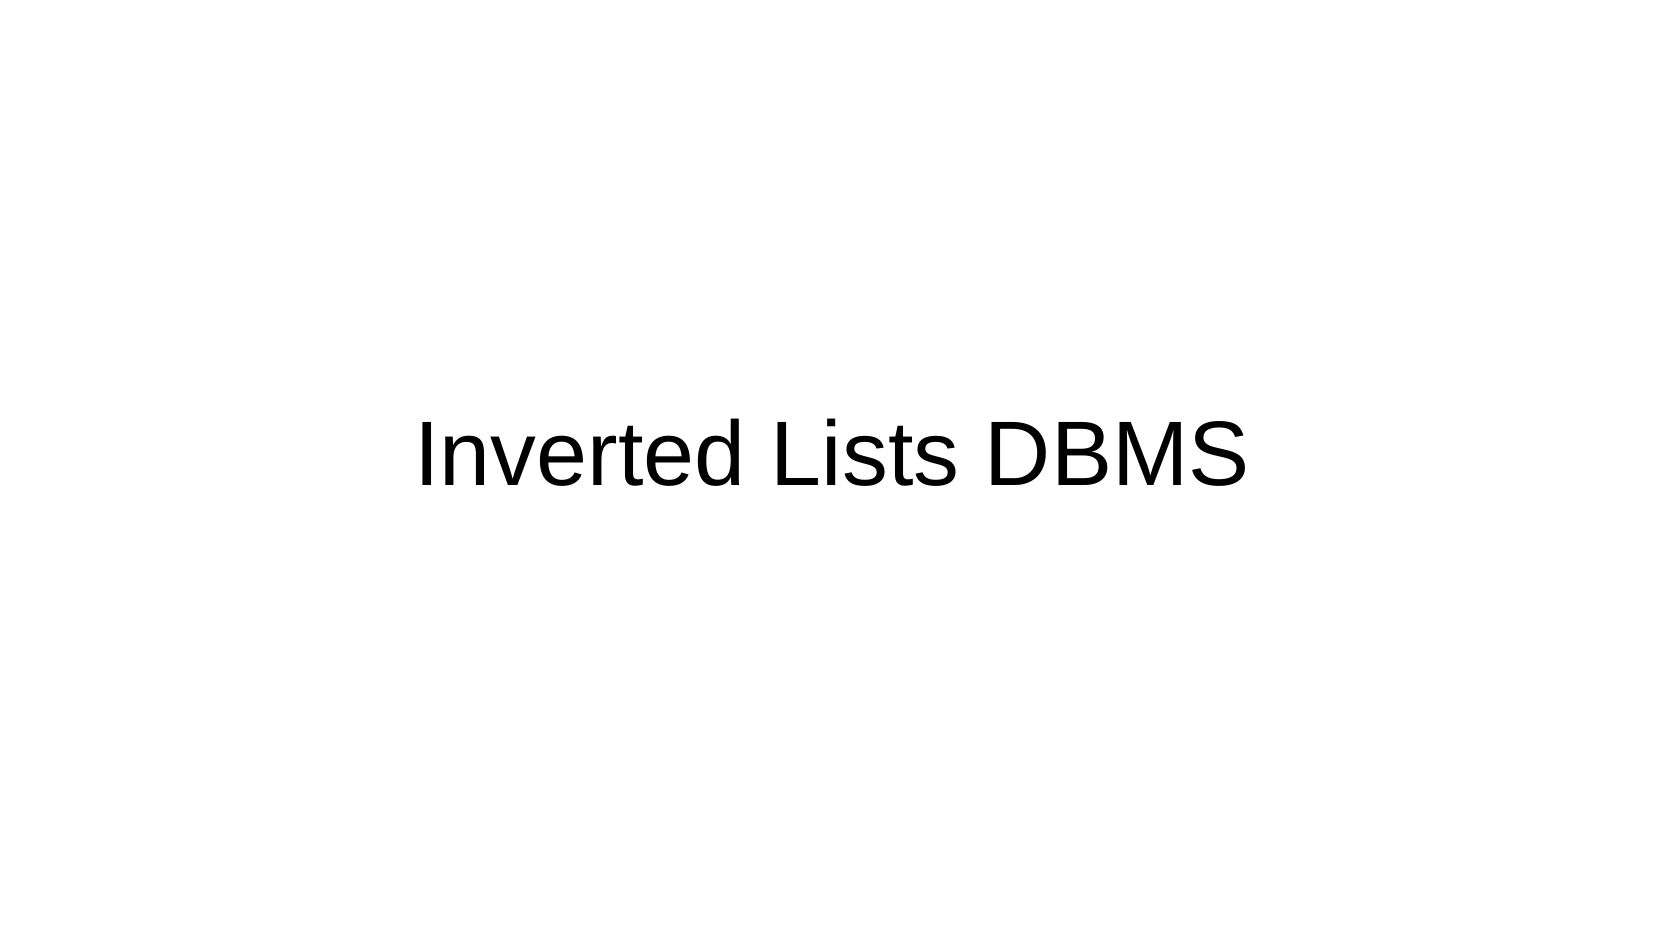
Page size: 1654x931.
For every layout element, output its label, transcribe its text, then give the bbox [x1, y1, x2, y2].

title Inverted Lists DBMS [88, 376, 1577, 532]
